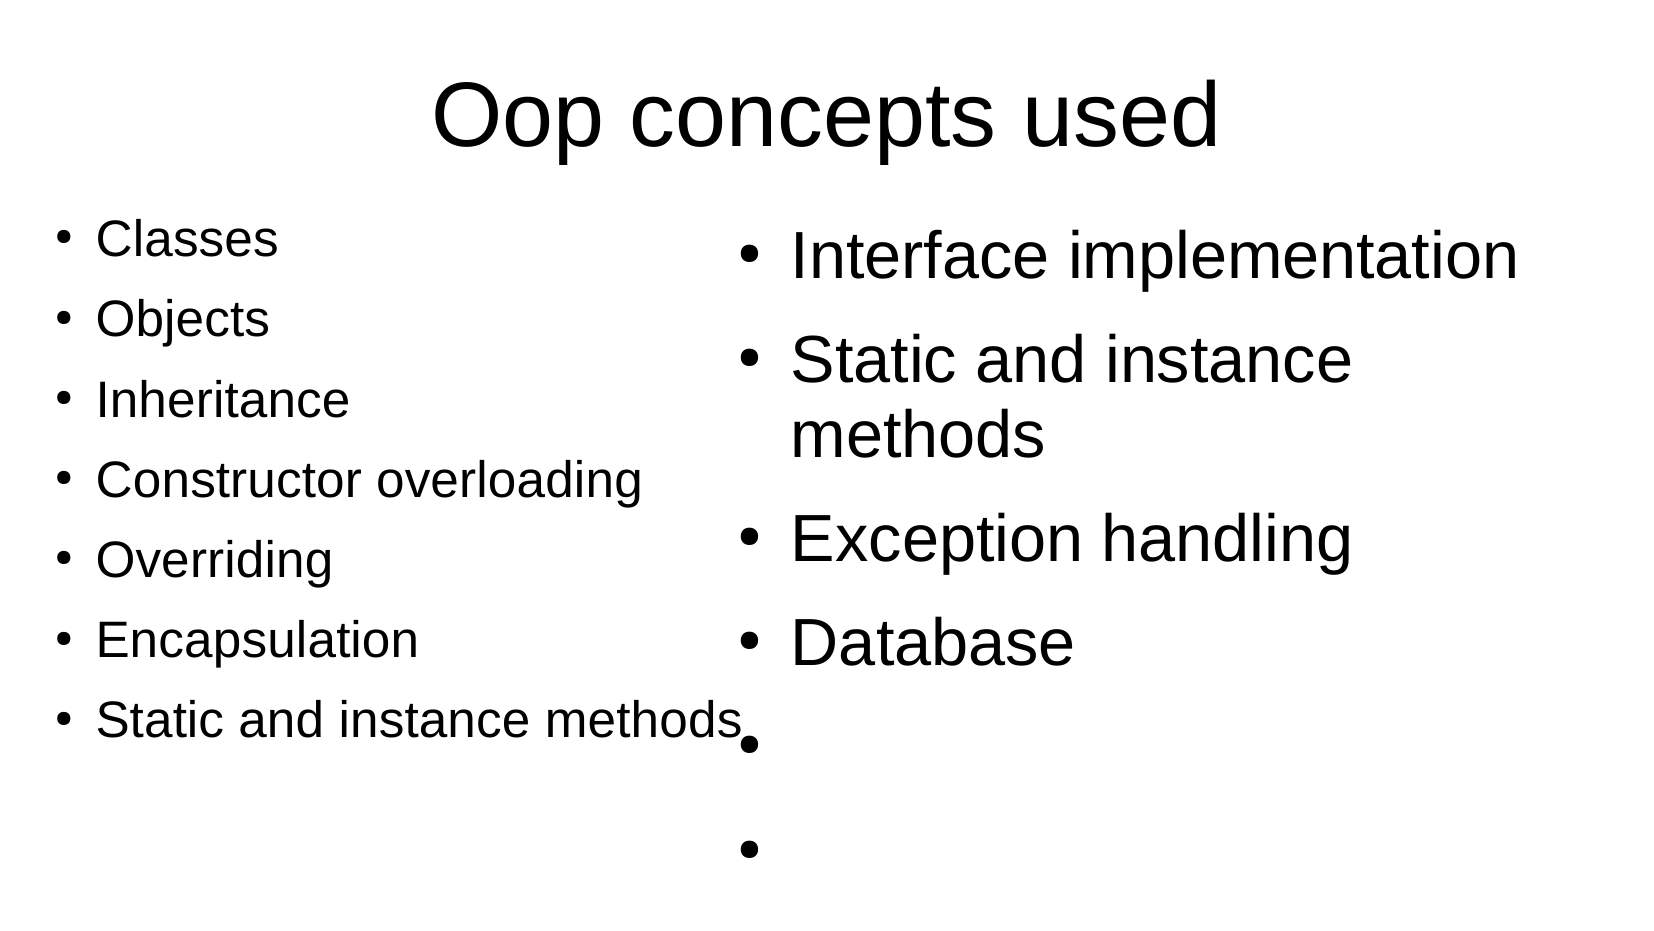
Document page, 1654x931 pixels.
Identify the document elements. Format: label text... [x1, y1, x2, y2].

list Classes Objects Inheritance Constructor overloading Overriding Encapsulation Static and instance methods [38, 210, 766, 750]
title Oop concepts used [82, 37, 1571, 193]
list Interface implementation Static and instance methods Exception handling Database [720, 217, 1572, 758]
